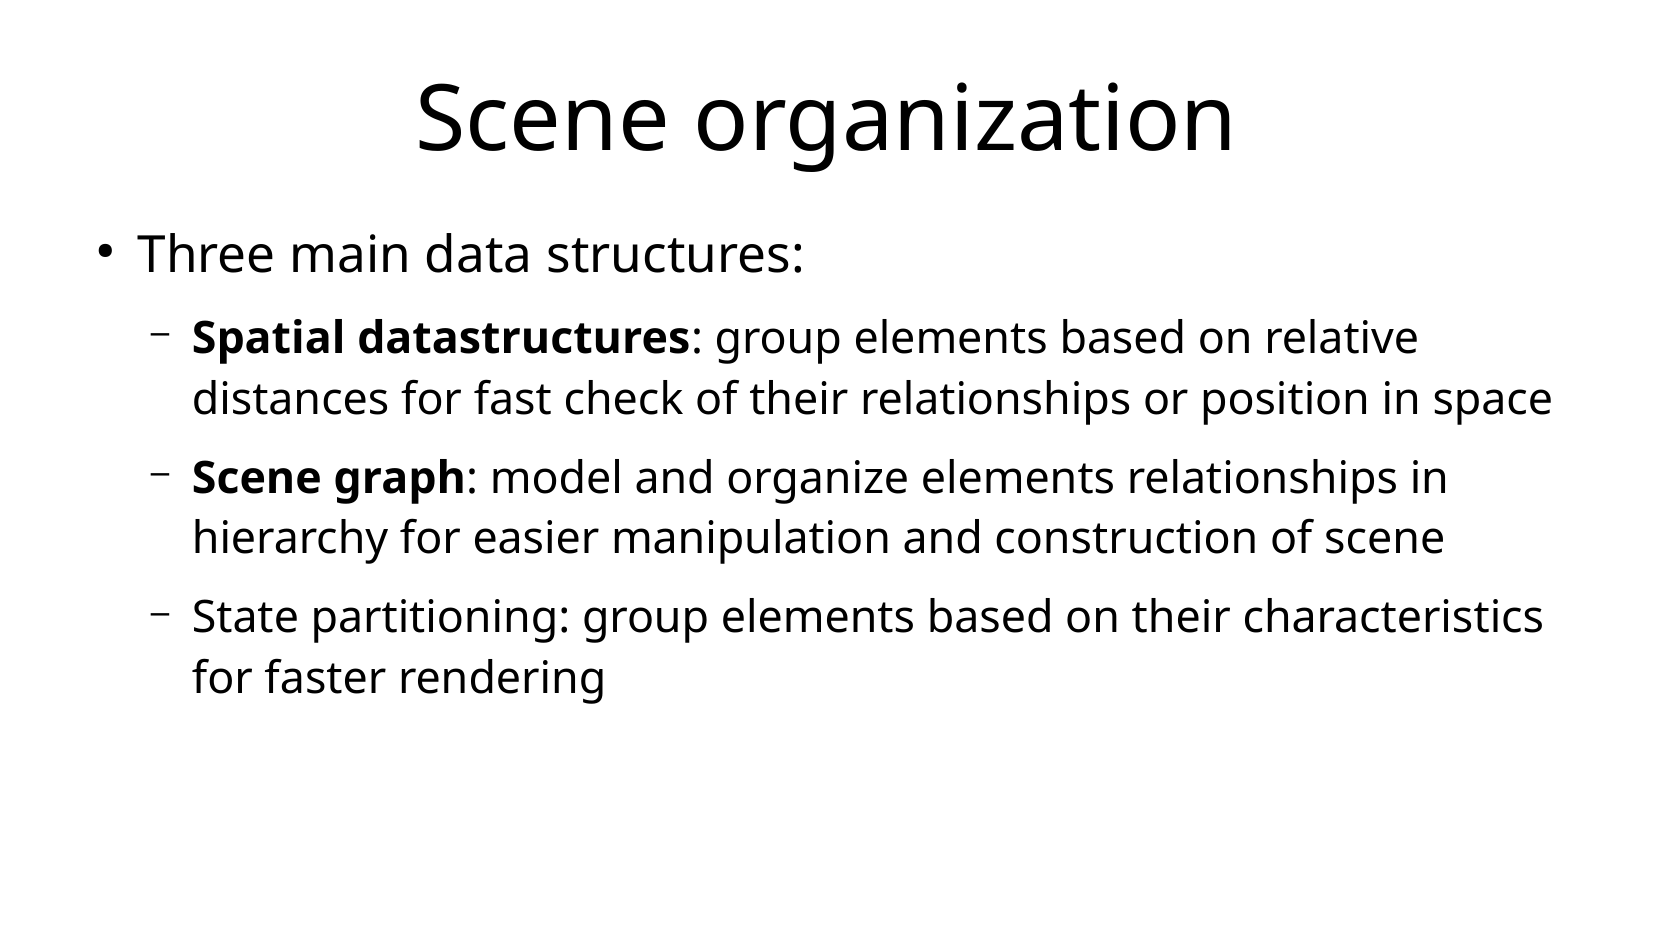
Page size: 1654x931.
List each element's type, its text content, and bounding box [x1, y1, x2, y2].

list Three main data structures: Spatial datastructures: group elements based on relative distances for fast check of their relationships or position in space Scene graph: model and organize elements relationships in hierarchy for easier manipulation and construction of scene State partitioning: group elements based on their characteristics for faster rendering [82, 217, 1571, 758]
title Scene organization [82, 37, 1571, 193]
